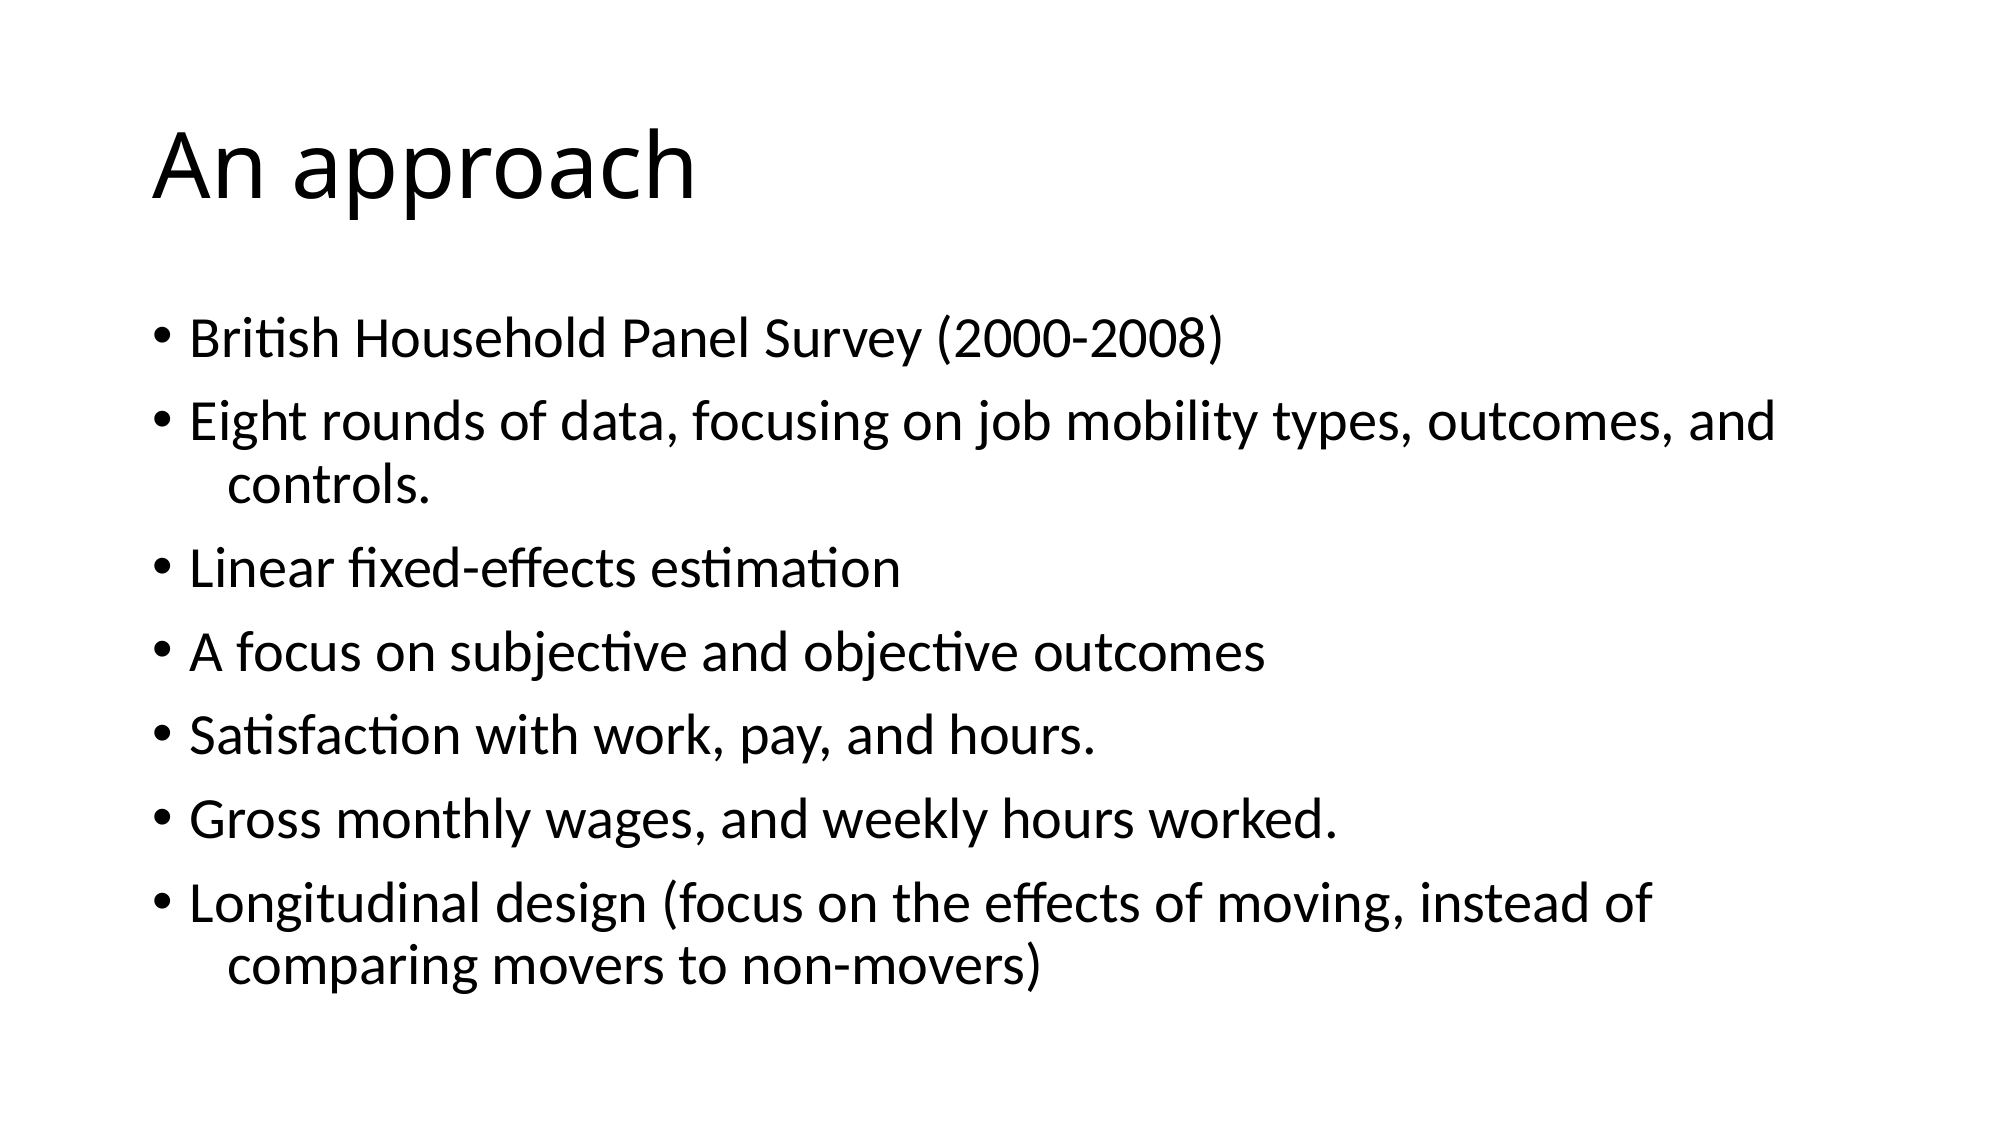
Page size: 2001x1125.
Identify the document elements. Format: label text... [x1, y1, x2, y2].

list British Household Panel Survey (2000-2008) Eight rounds of data, focusing on job mobility types, outcomes, and controls. Linear fixed-effects estimation A focus on subjective and objective outcomes Satisfaction with work, pay, and hours. Gross monthly wages, and weekly hours worked. Longitudinal design (focus on the effects of moving, instead of comparing movers to non-movers) [137, 299, 1863, 1014]
title An approach [137, 59, 1863, 278]
